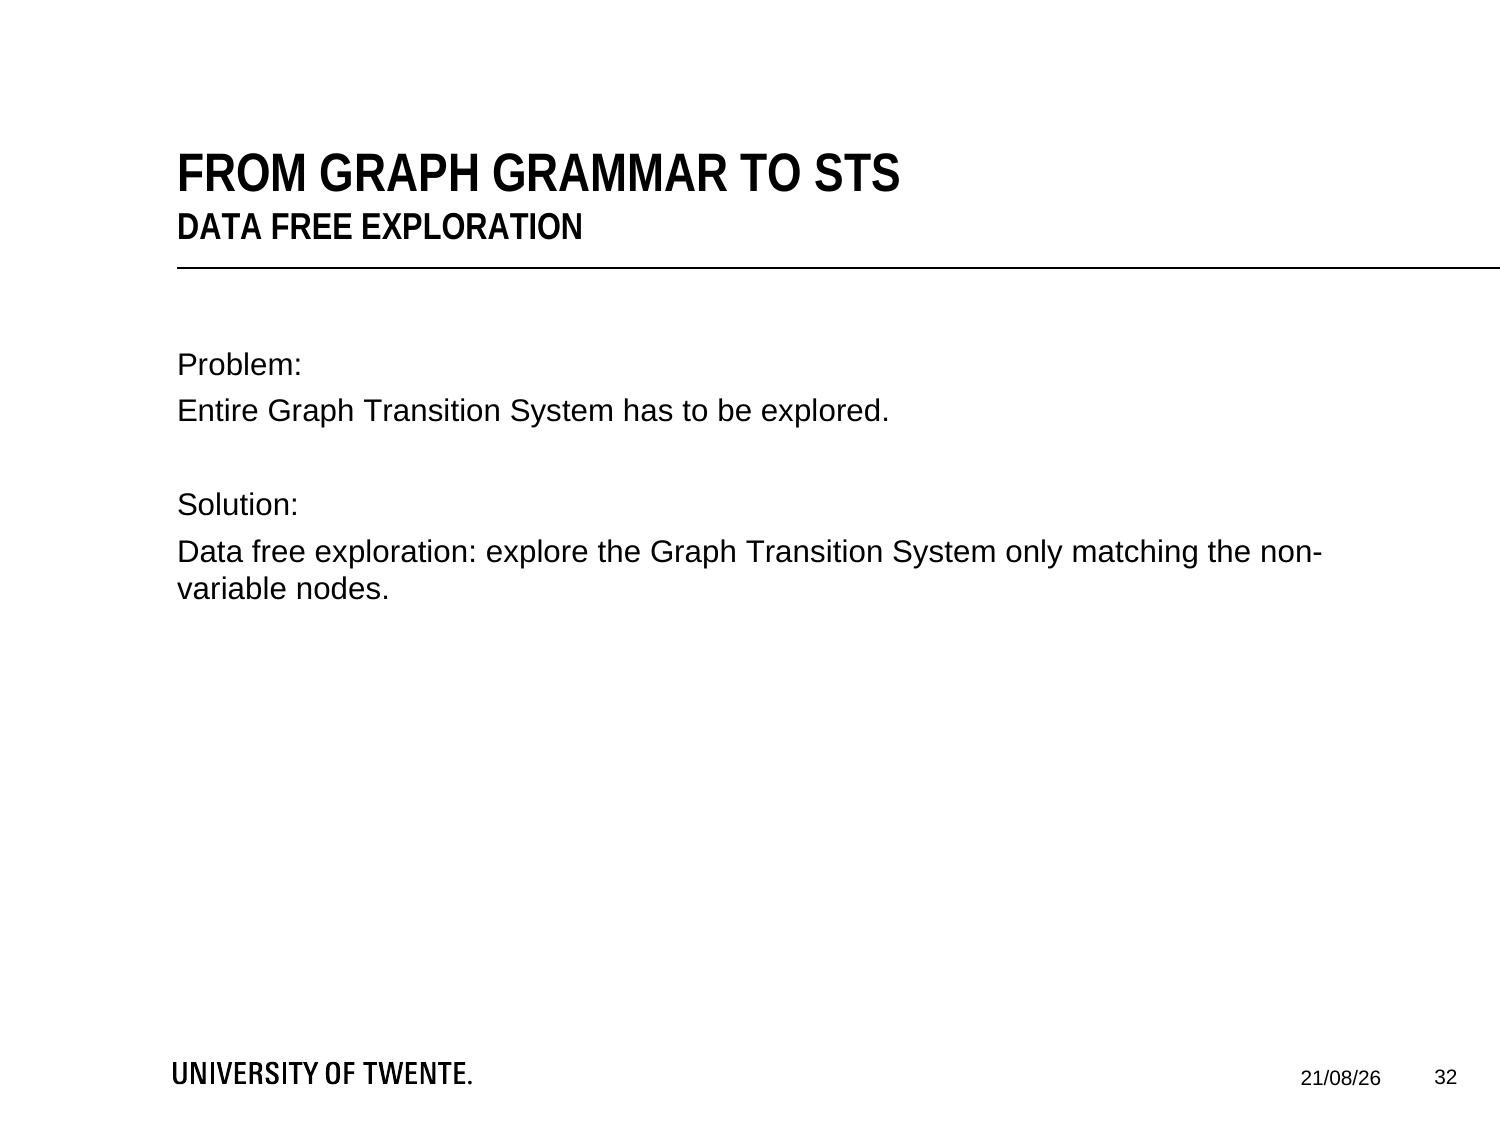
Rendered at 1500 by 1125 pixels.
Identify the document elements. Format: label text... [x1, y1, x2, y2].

text_box 21/05/12 [1242, 1050, 1395, 1125]
list Problem: Entire Graph Transition System has to be explored. Solution: Data free exploration: explore the Graph Transition System only matching the non-variable nodes. [177, 336, 1381, 961]
text_box <number> [1395, 1049, 1458, 1125]
title FROM GRAPH GRAMMAR TO STS DATA FREE EXPLORATION [177, 59, 1458, 248]
